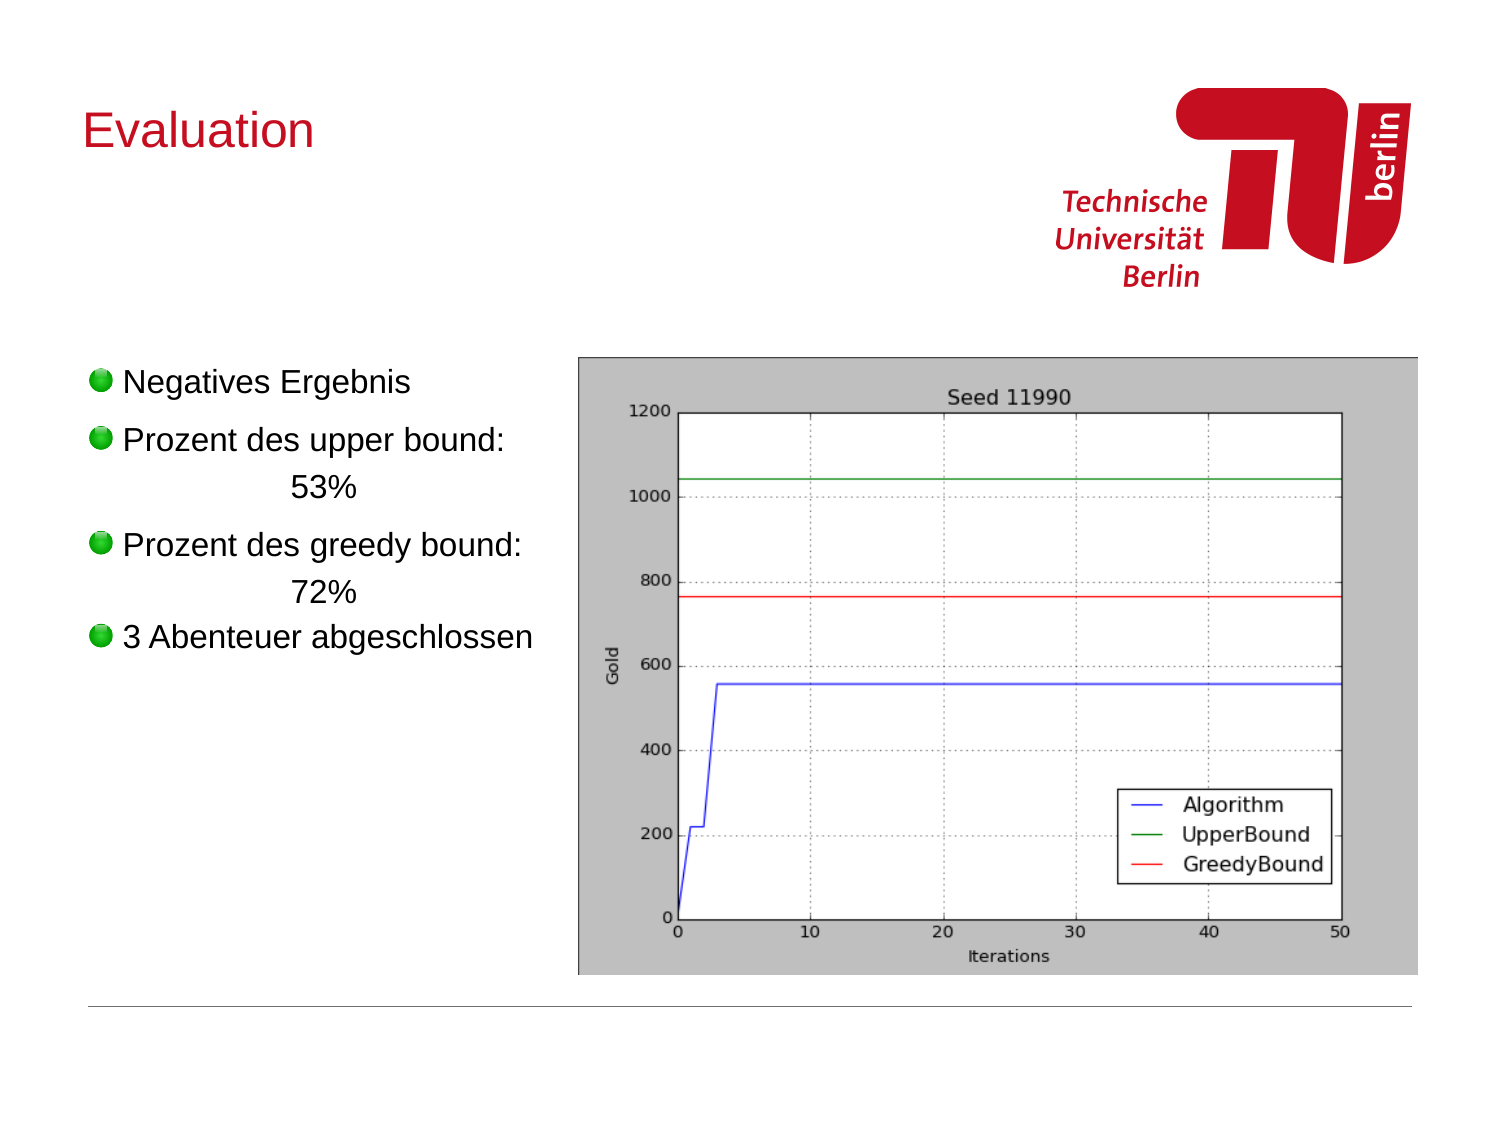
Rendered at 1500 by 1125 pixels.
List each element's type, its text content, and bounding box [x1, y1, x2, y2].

list Negatives Ergebnis Prozent des upper bound: 53% Prozent des greedy bound: 72% 3 Abenteuer abgeschlossen [88, 354, 567, 975]
title Evaluation [82, 94, 1028, 158]
picture [578, 357, 1418, 976]
picture [1056, 88, 1411, 287]
